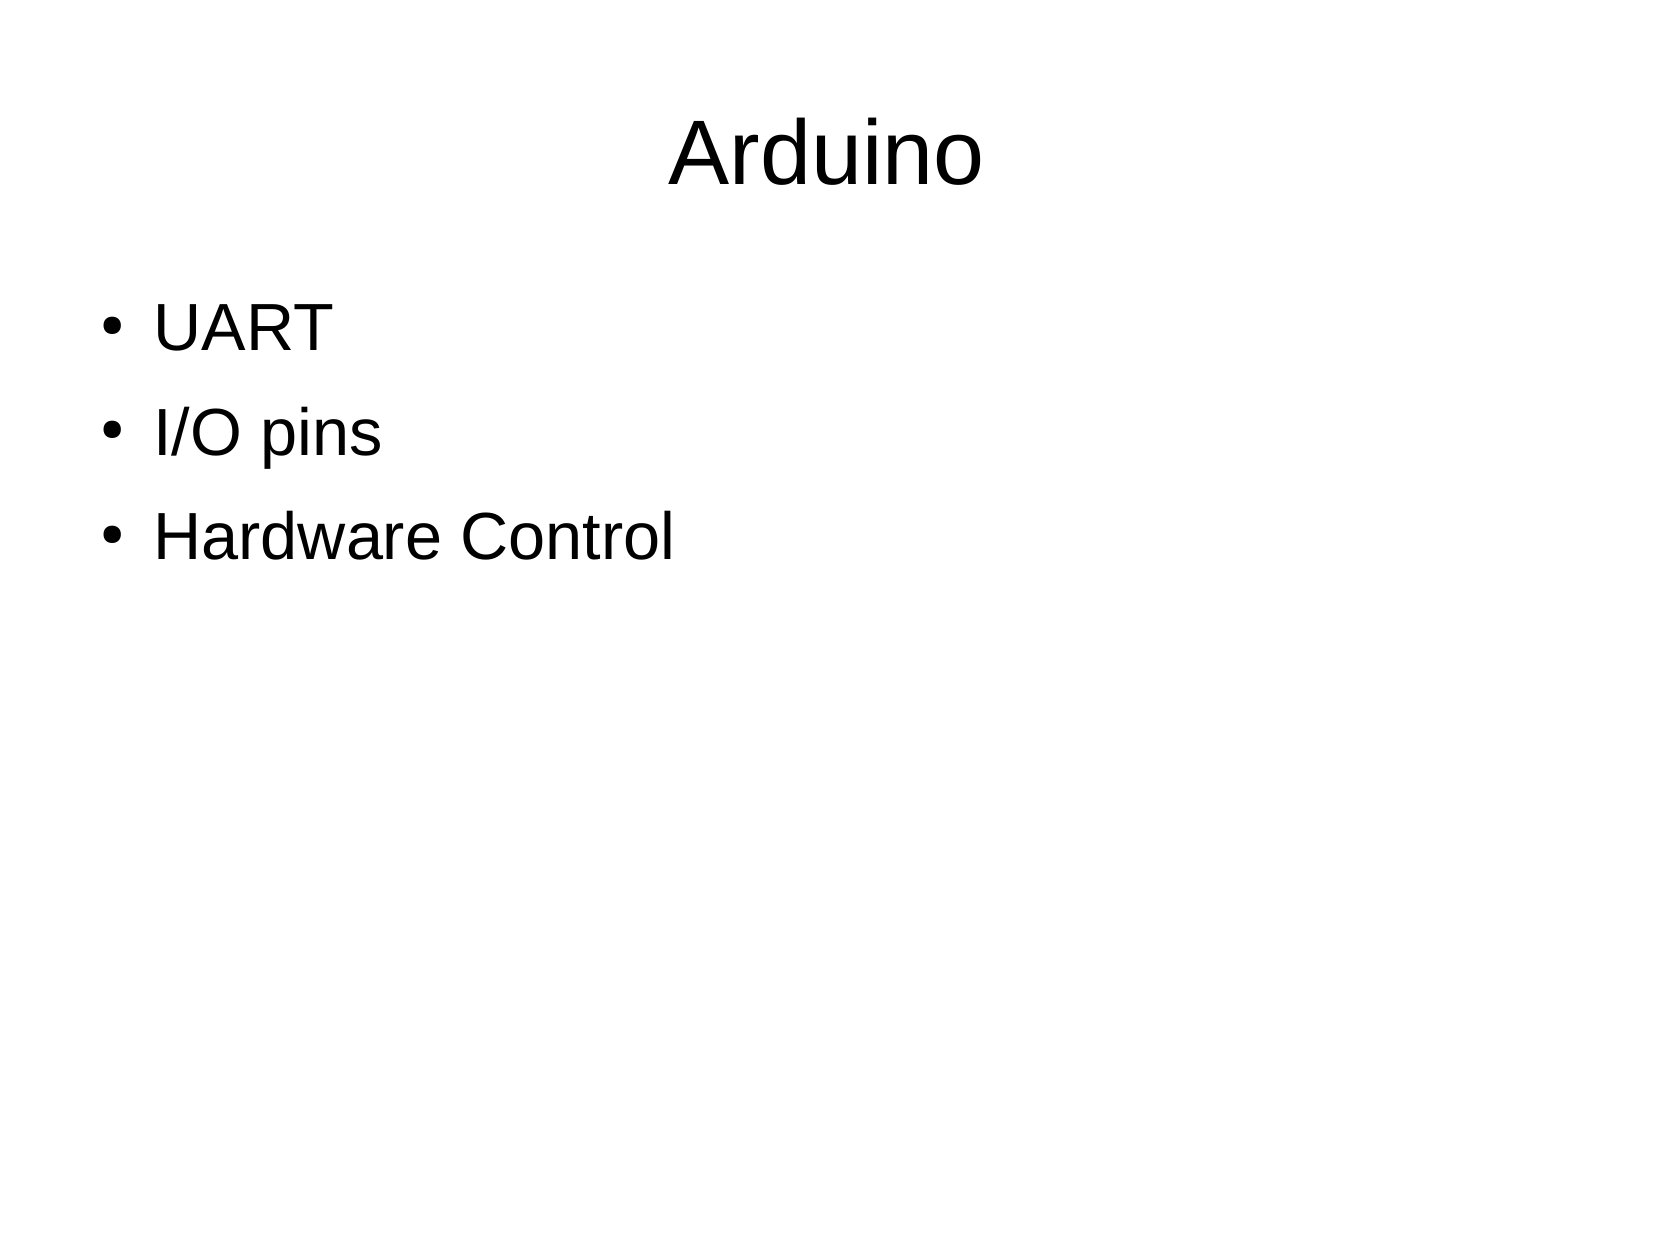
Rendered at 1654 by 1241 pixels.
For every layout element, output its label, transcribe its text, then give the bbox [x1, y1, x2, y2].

title Arduino [82, 49, 1571, 257]
list UART I/O pins Hardware Control [82, 290, 1571, 1010]
